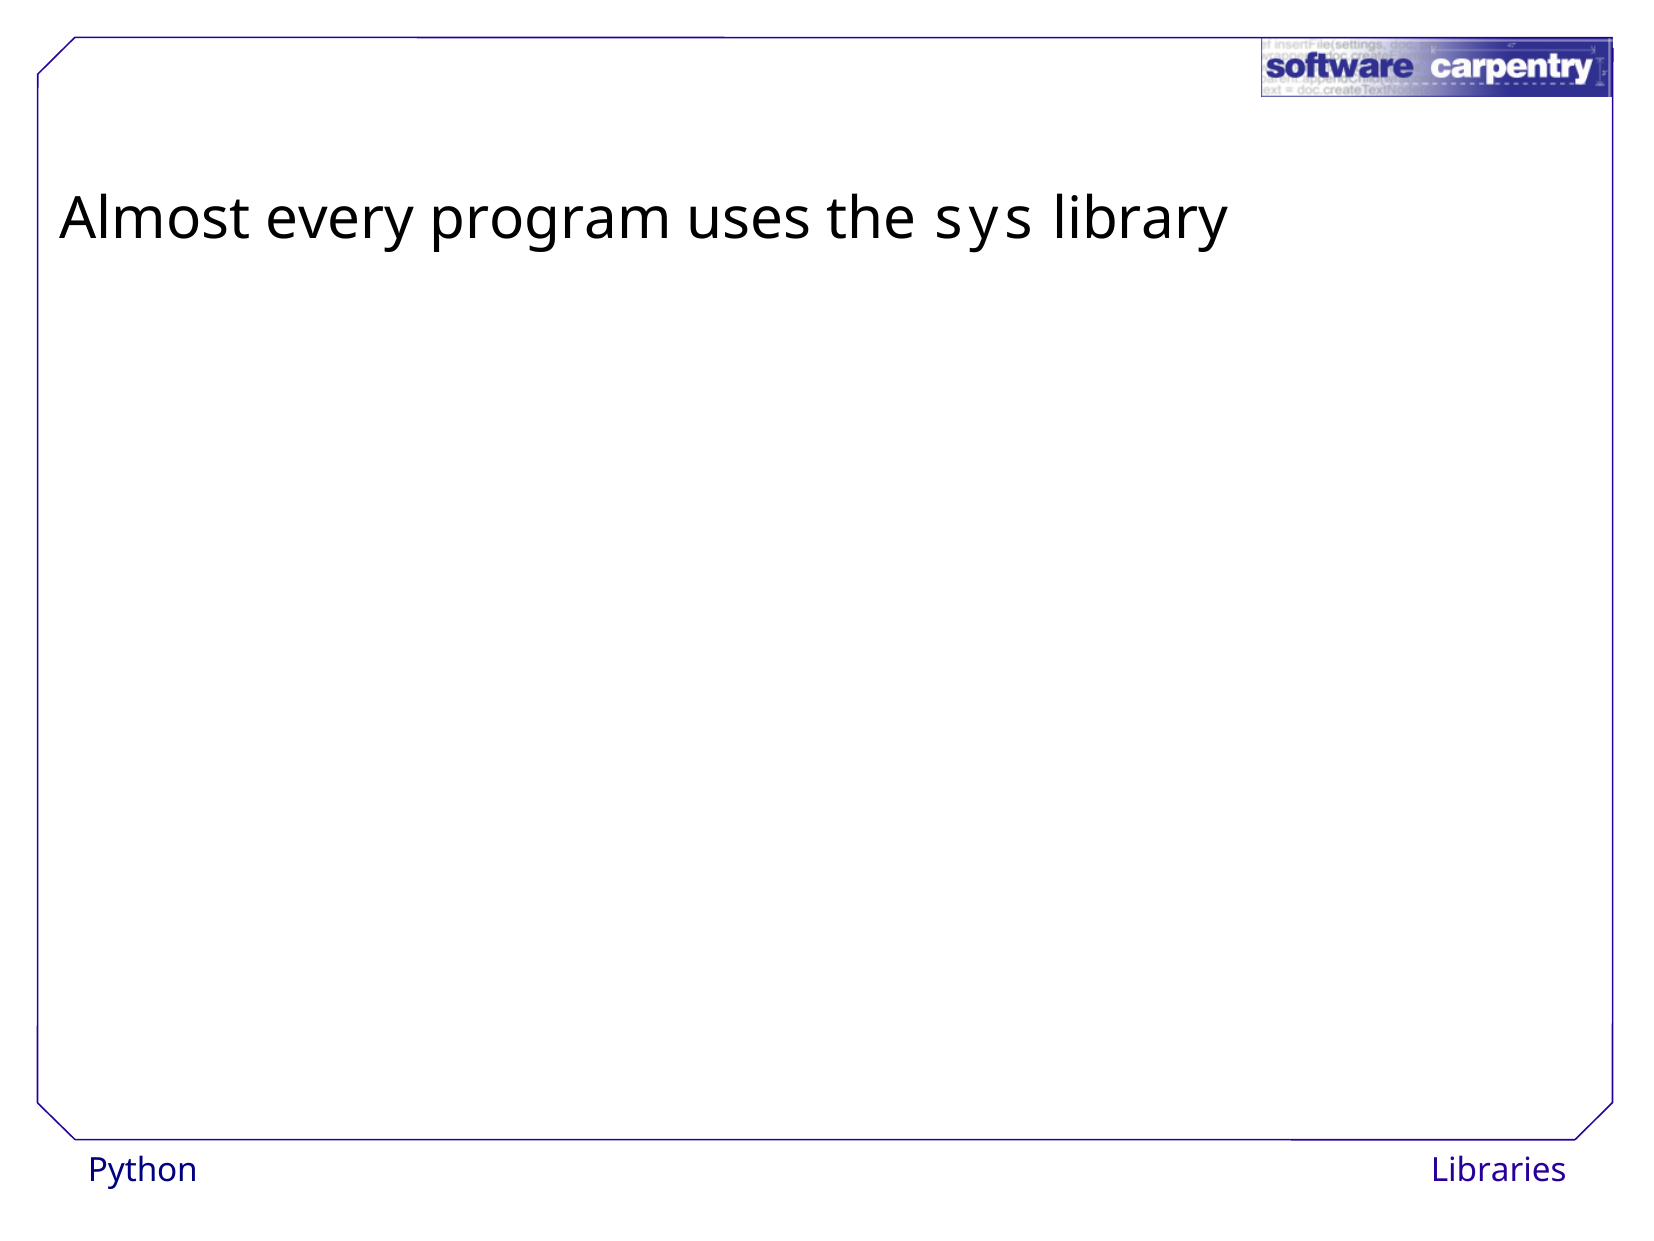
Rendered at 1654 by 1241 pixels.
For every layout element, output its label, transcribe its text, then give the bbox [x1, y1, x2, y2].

picture [1261, 39, 1613, 97]
text_box Almost every program uses the sys library [44, 138, 1394, 259]
